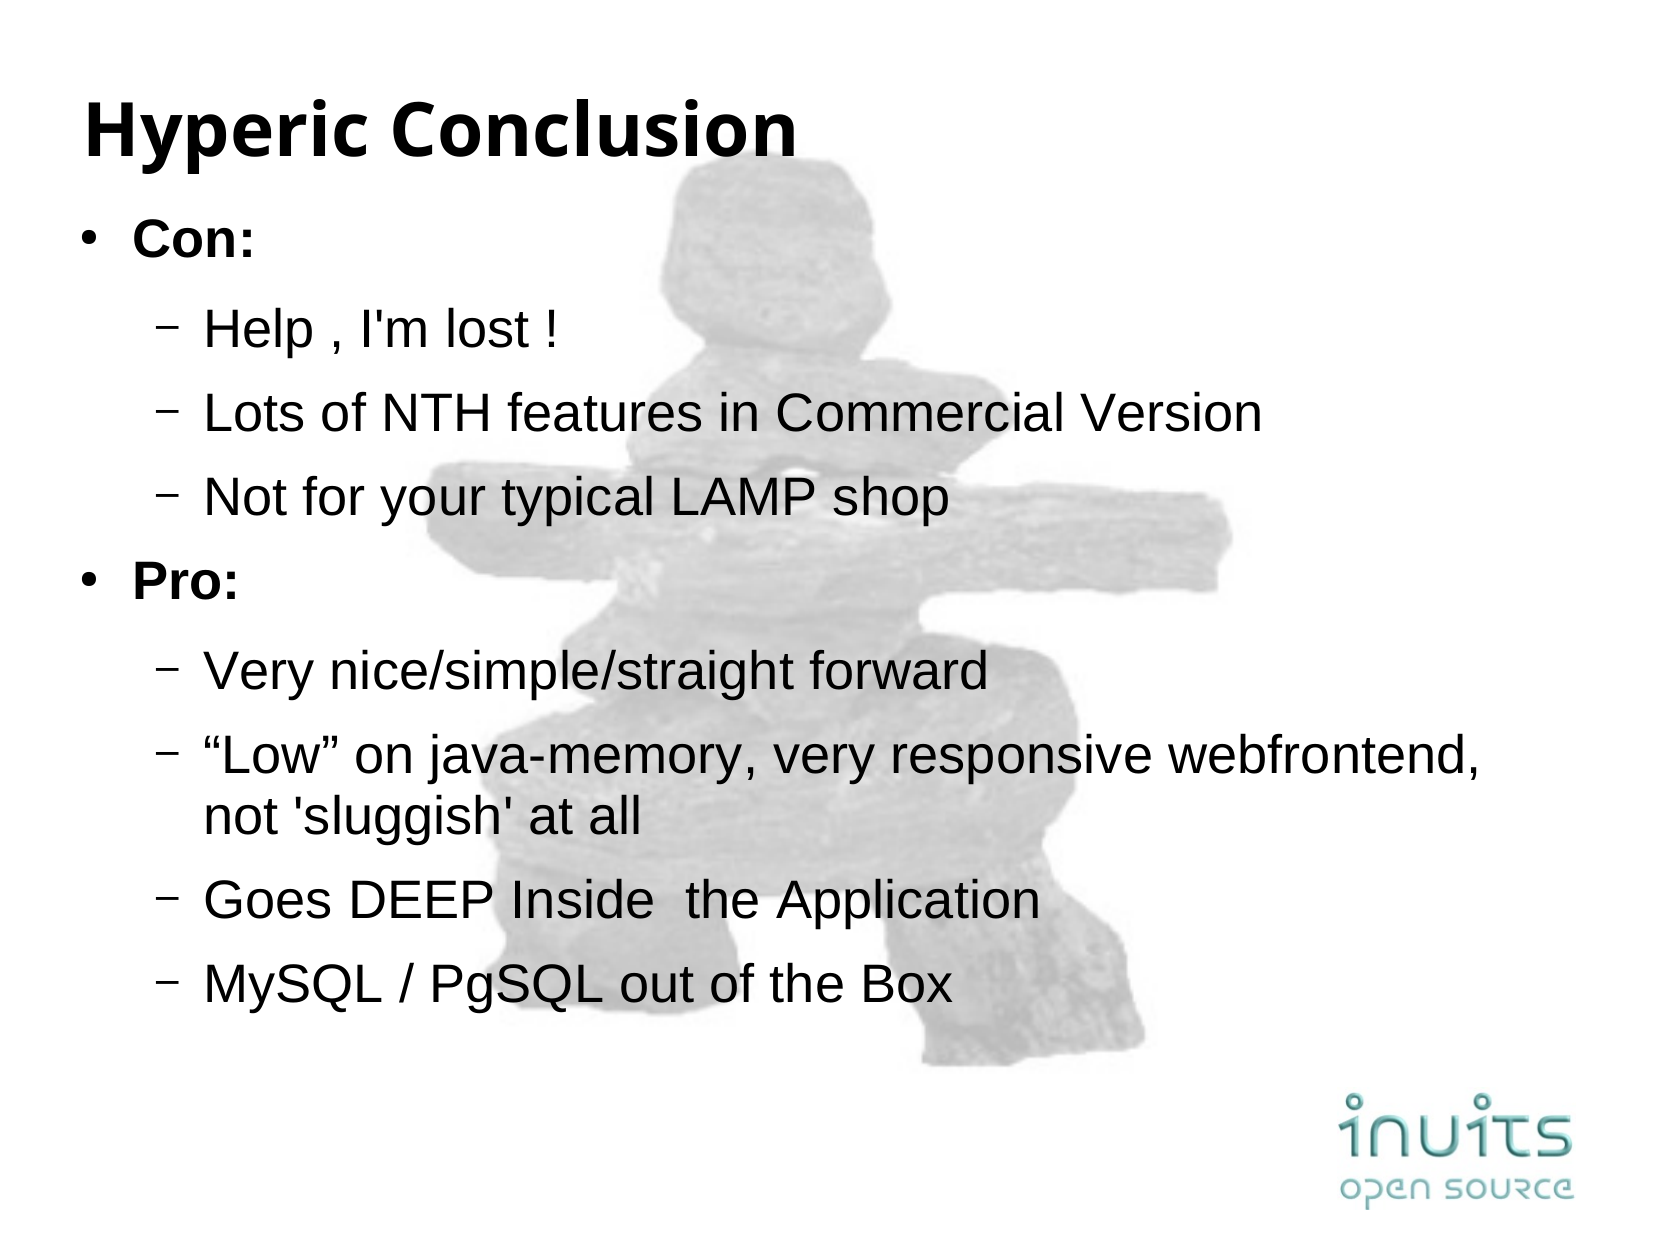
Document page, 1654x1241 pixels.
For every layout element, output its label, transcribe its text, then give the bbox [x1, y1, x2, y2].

picture [337, 204, 1298, 208]
title Hyperic Conclusion [82, 52, 1571, 204]
list Con: Help , I'm lost ! Lots of NTH features in Commercial Version Not for your typical LAMP shop Pro: Very nice/simple/straight forward “Low” on java-memory, very responsive webfrontend, not 'sluggish' at all Goes DEEP Inside the Application MySQL / PgSQL out of the Box [61, 208, 1550, 1241]
picture [1550, 1087, 1576, 1210]
